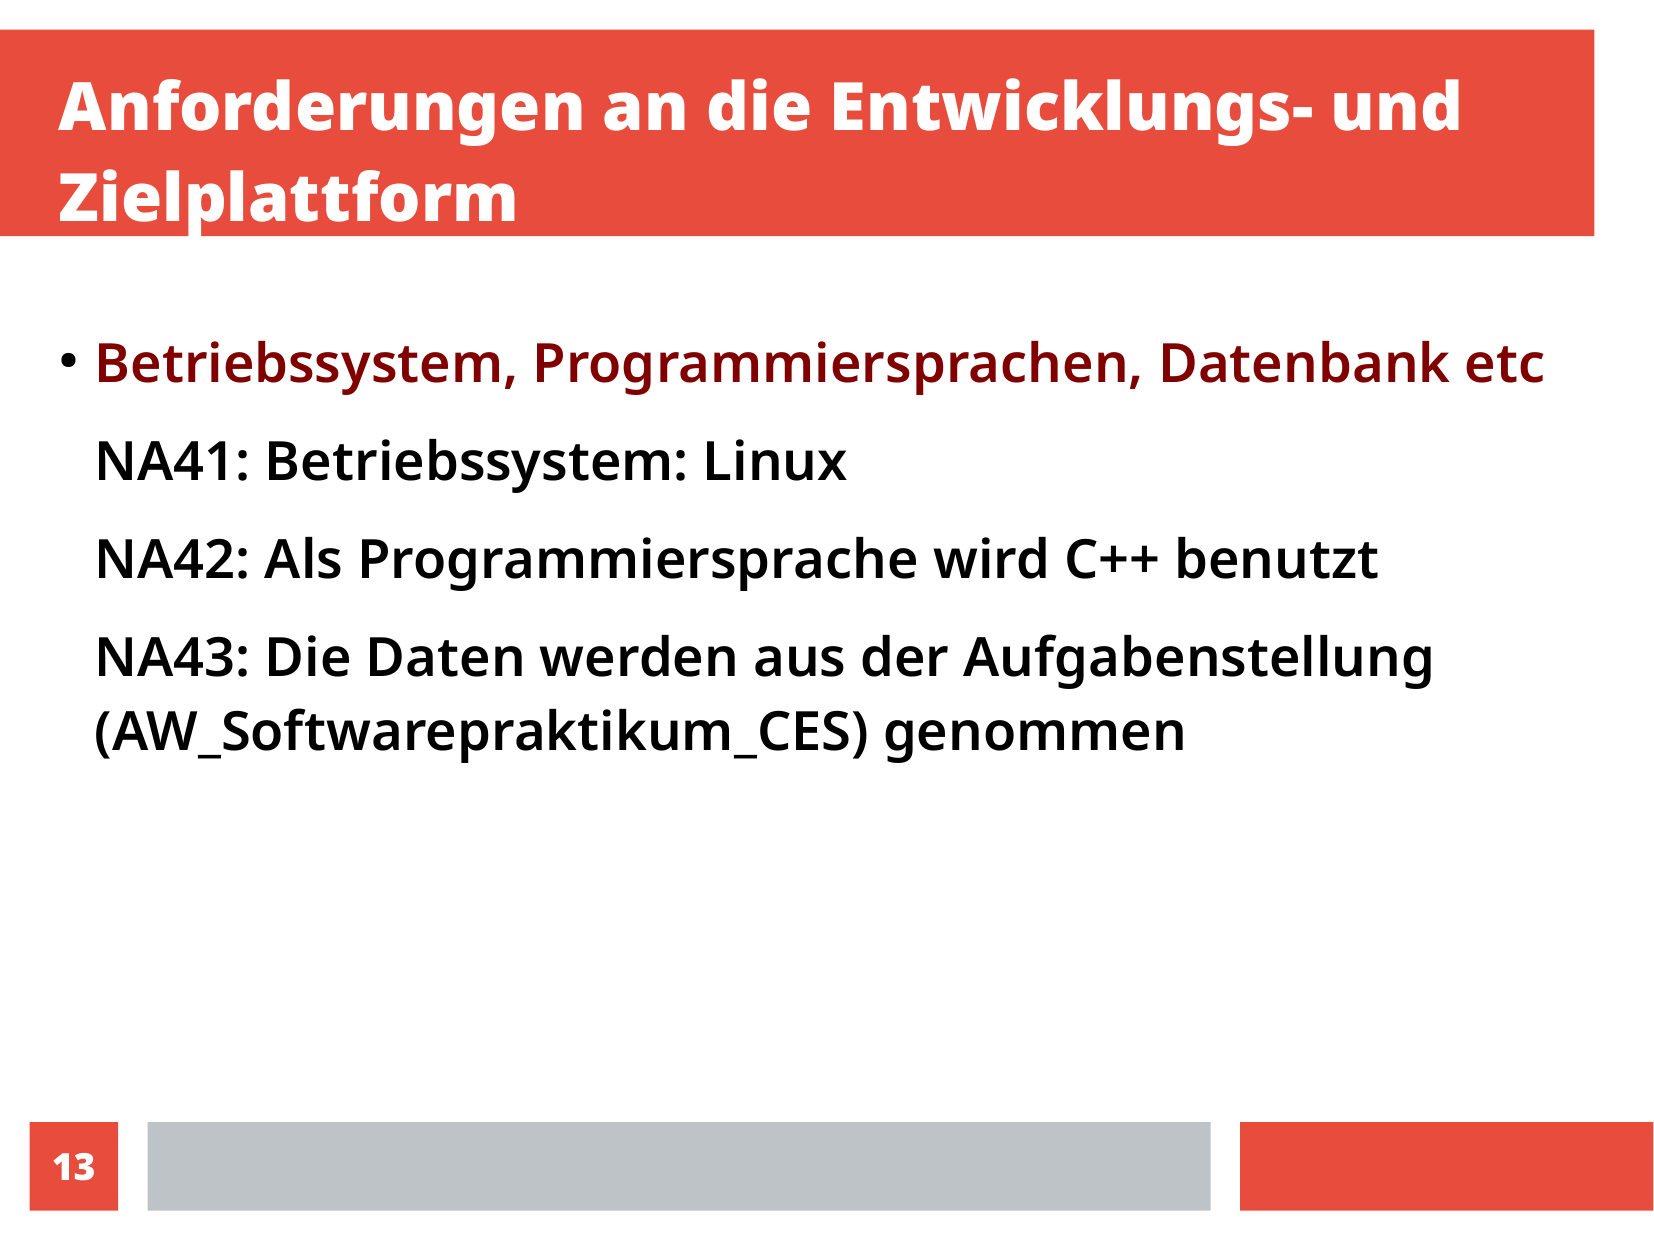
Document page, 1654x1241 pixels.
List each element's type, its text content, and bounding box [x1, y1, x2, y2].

list Betriebssystem, Programmiersprachen, Datenbank etc NA41: Betriebssystem: Linux NA42: Als Programmiersprache wird C++ benutzt NA43: Die Daten werden aus der Aufgabenstellung (AW_Softwarepraktikum_CES) genommen [59, 324, 1565, 1093]
title Anforderungen an die Entwicklungs- und Zielplattform [59, 59, 1595, 207]
